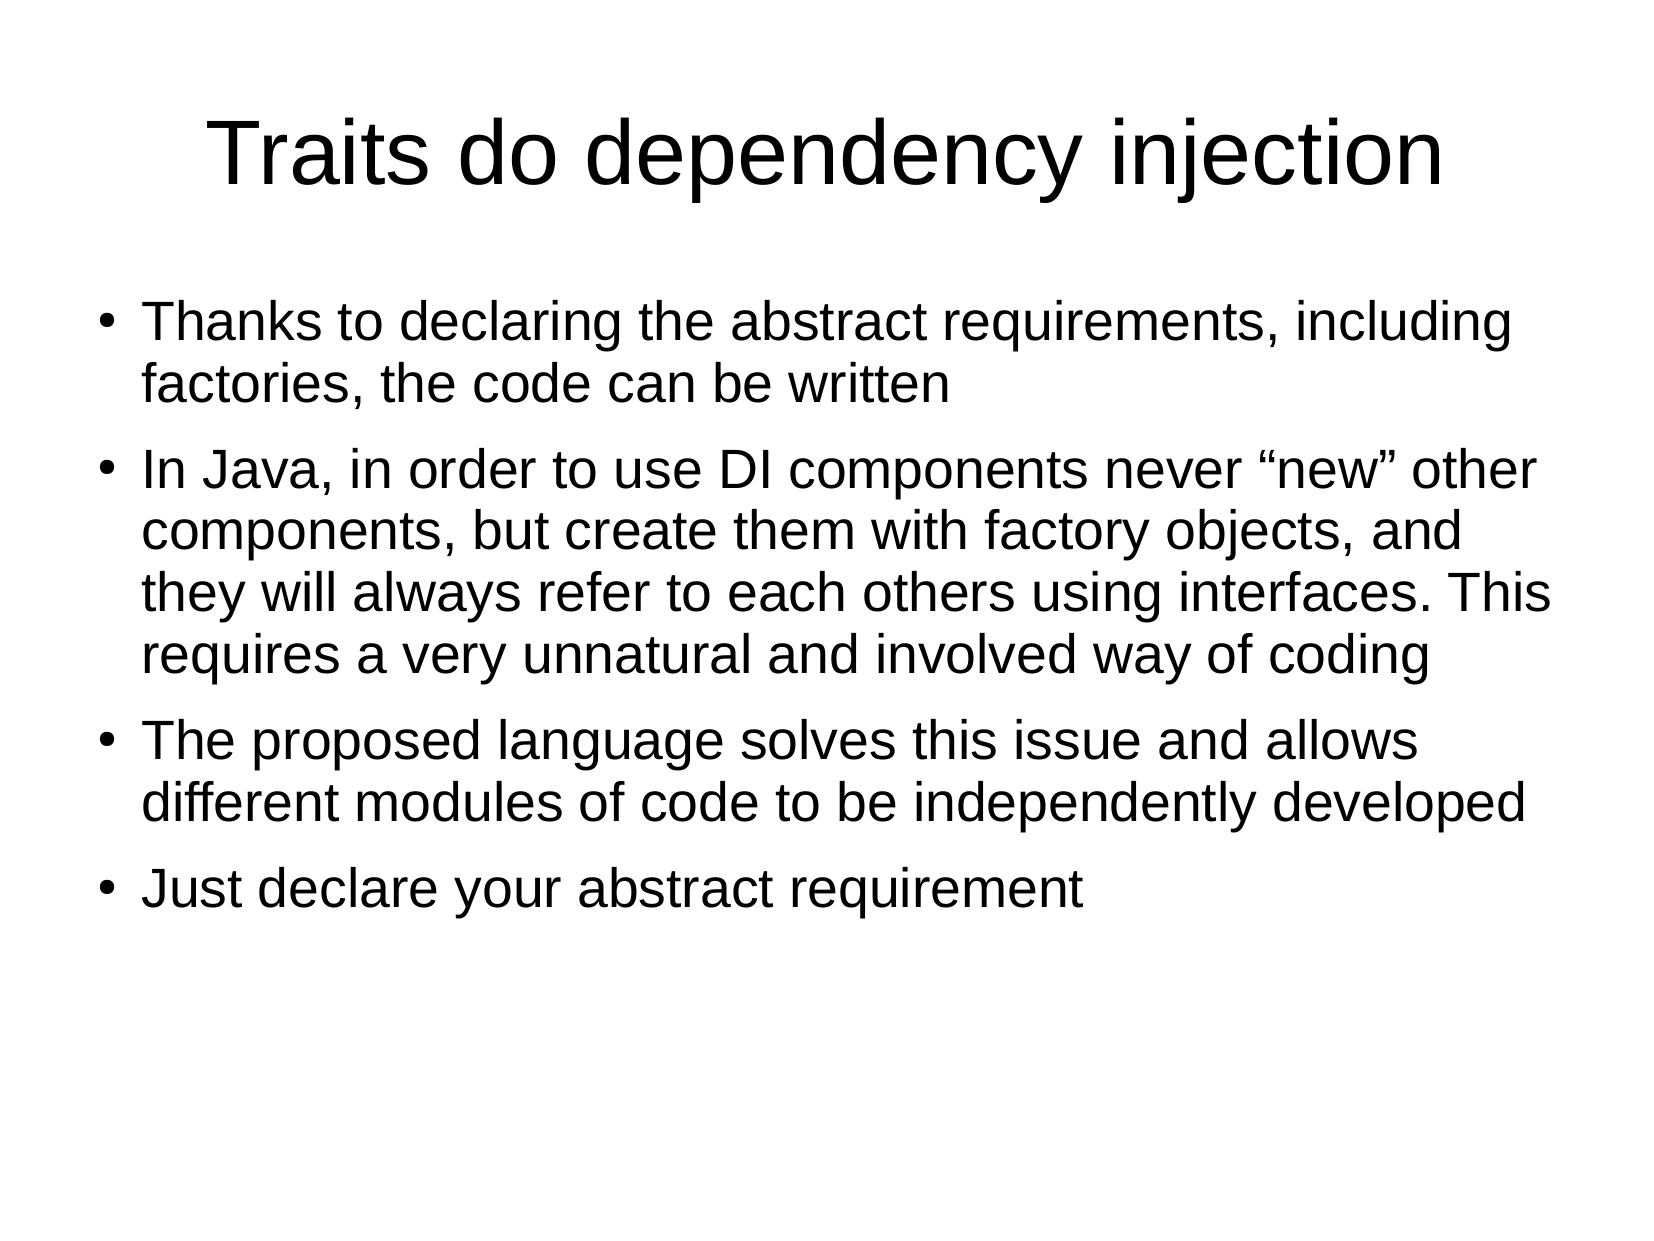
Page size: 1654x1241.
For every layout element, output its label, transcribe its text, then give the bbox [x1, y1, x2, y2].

list Thanks to declaring the abstract requirements, including factories, the code can be written In Java, in order to use DI components never “new” other components, but create them with factory objects, and they will always refer to each others using interfaces. This requires a very unnatural and involved way of coding The proposed language solves this issue and allows different modules of code to be independently developed Just declare your abstract requirement [82, 290, 1571, 1010]
title Traits do dependency injection [82, 49, 1571, 257]
